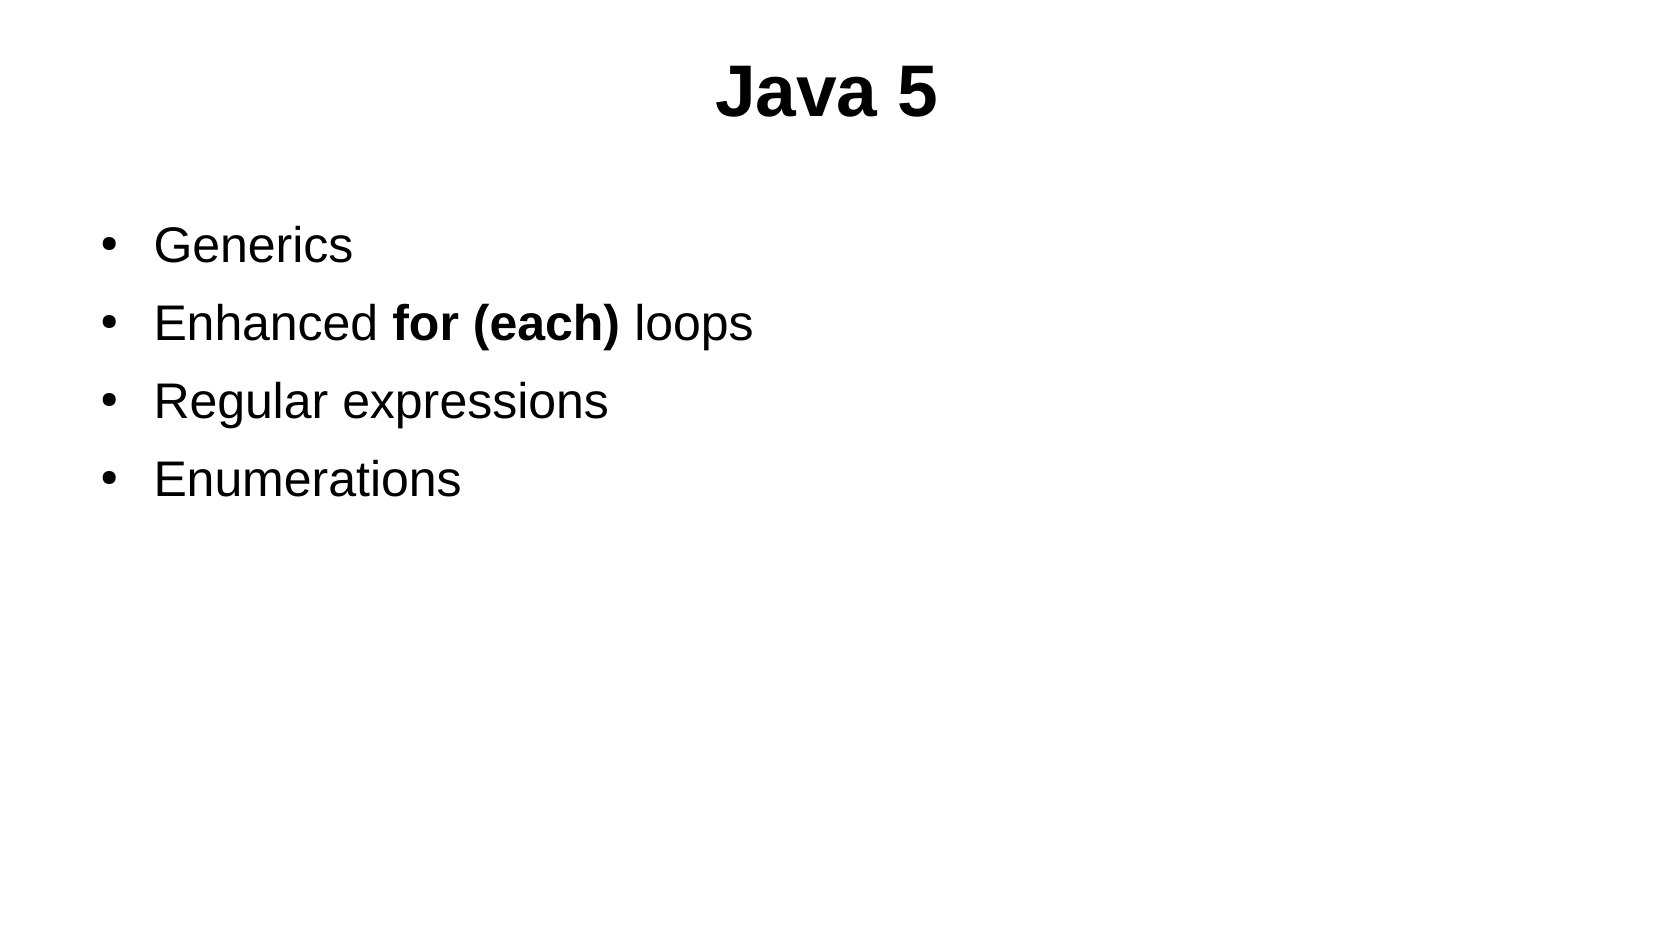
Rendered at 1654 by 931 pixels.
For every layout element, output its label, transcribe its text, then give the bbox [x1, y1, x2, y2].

title Java 5 [82, 37, 1571, 147]
list Generics Enhanced for (each) loops Regular expressions Enumerations [82, 217, 1538, 758]
